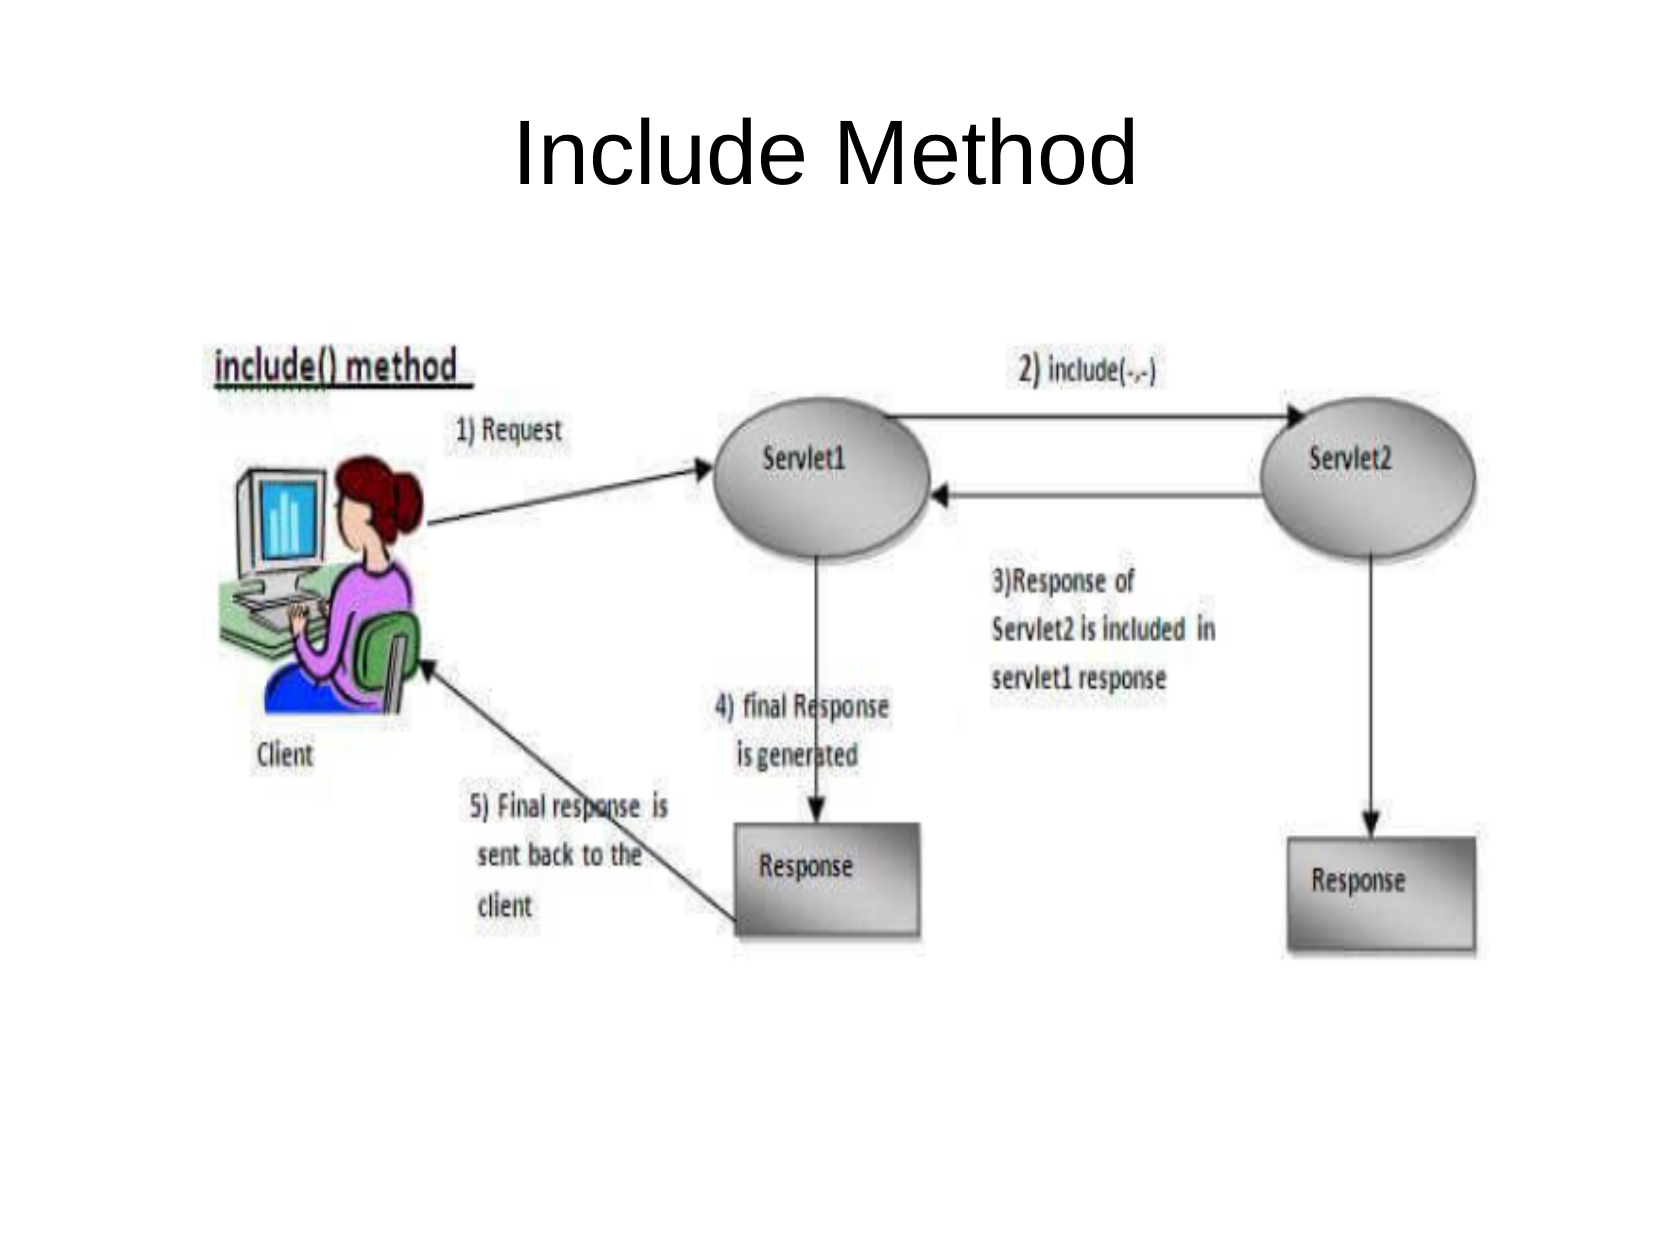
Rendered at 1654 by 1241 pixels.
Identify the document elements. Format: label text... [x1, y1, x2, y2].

picture [165, 256, 1501, 1075]
title Include Method [82, 49, 1571, 257]
